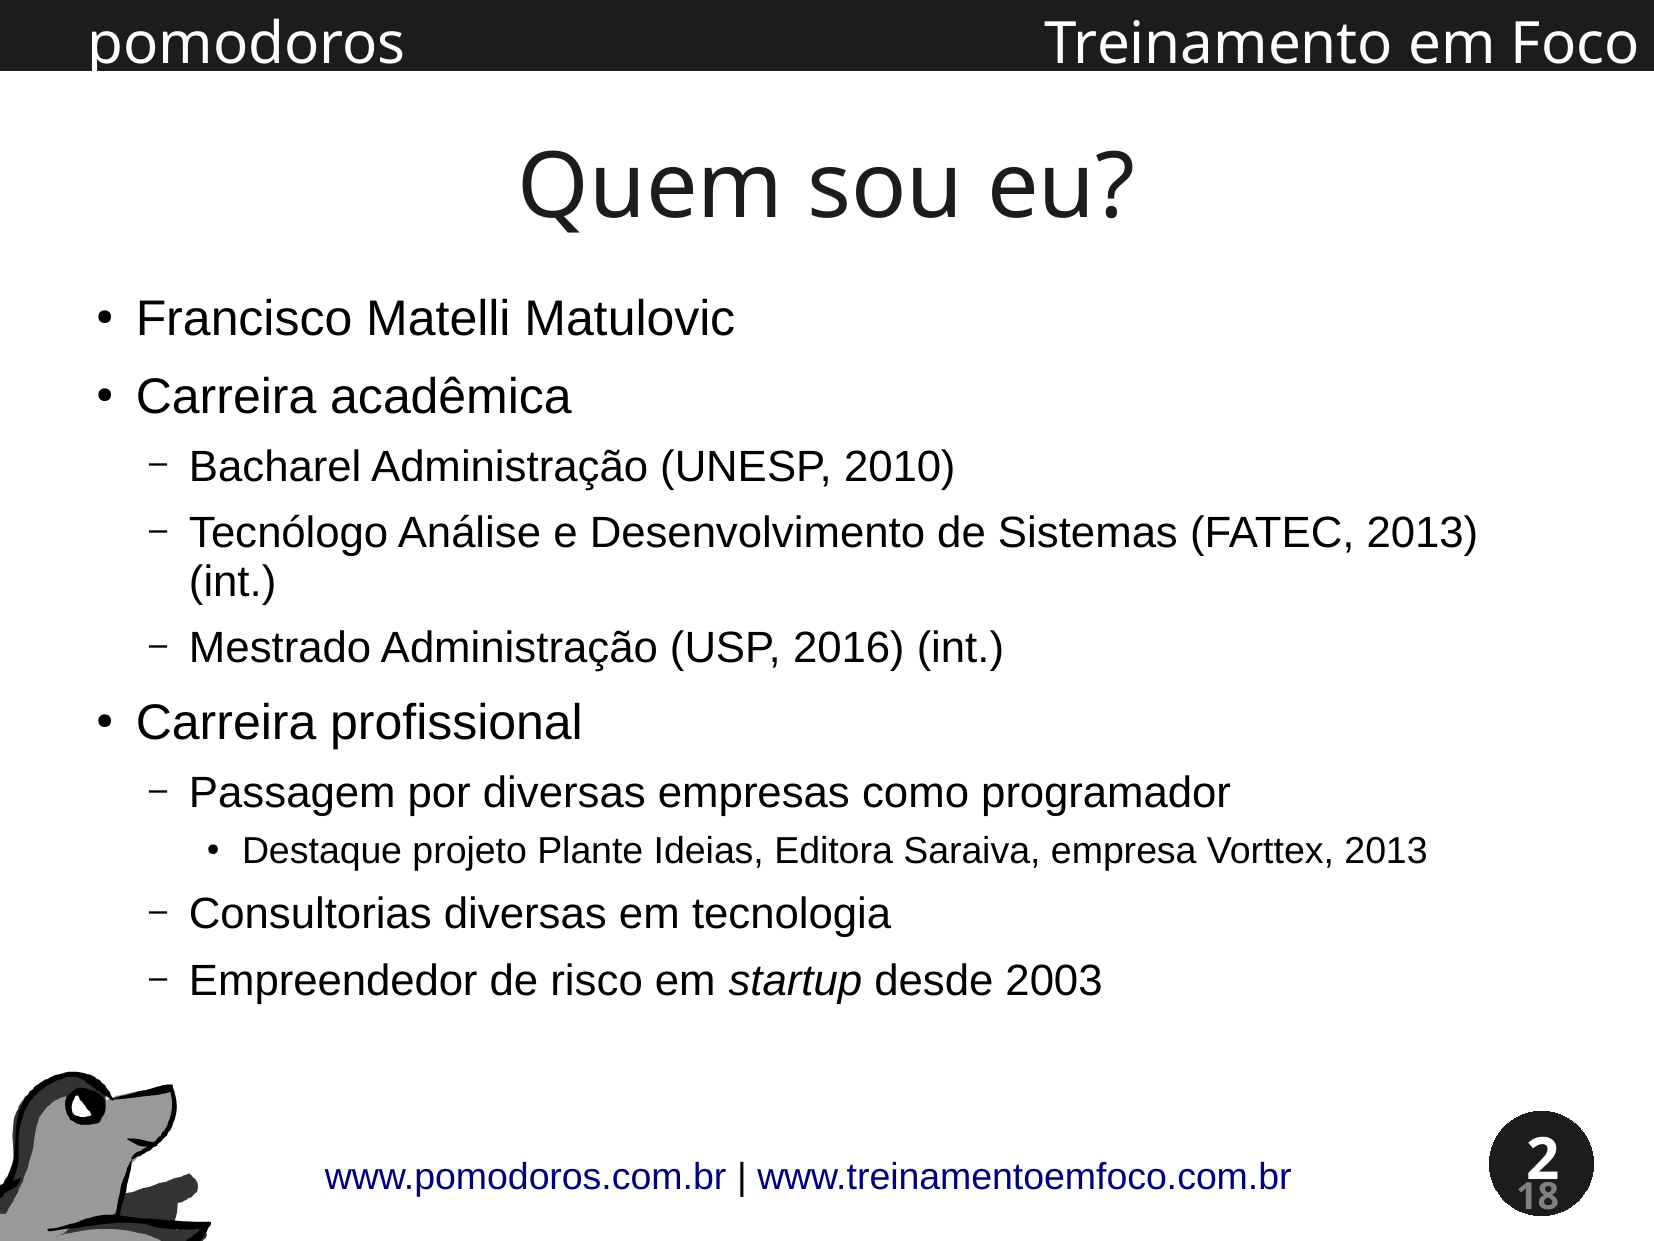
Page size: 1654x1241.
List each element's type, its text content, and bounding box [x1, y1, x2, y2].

title Quem sou eu? [82, 78, 1571, 287]
picture [0, 1003, 249, 1241]
list Francisco Matelli Matulovic Carreira acadêmica Bacharel Administração (UNESP, 2010) Tecnólogo Análise e Desenvolvimento de Sistemas (FATEC, 2013) (int.) Mestrado Administração (USP, 2016) (int.) Carreira profissional Passagem por diversas empresas como programador Destaque projeto Plante Ideias, Editora Saraiva, empresa Vorttex, 2013 Consultorias diversas em tecnologia Empreendedor de risco em startup desde 2003 [82, 290, 1571, 1010]
